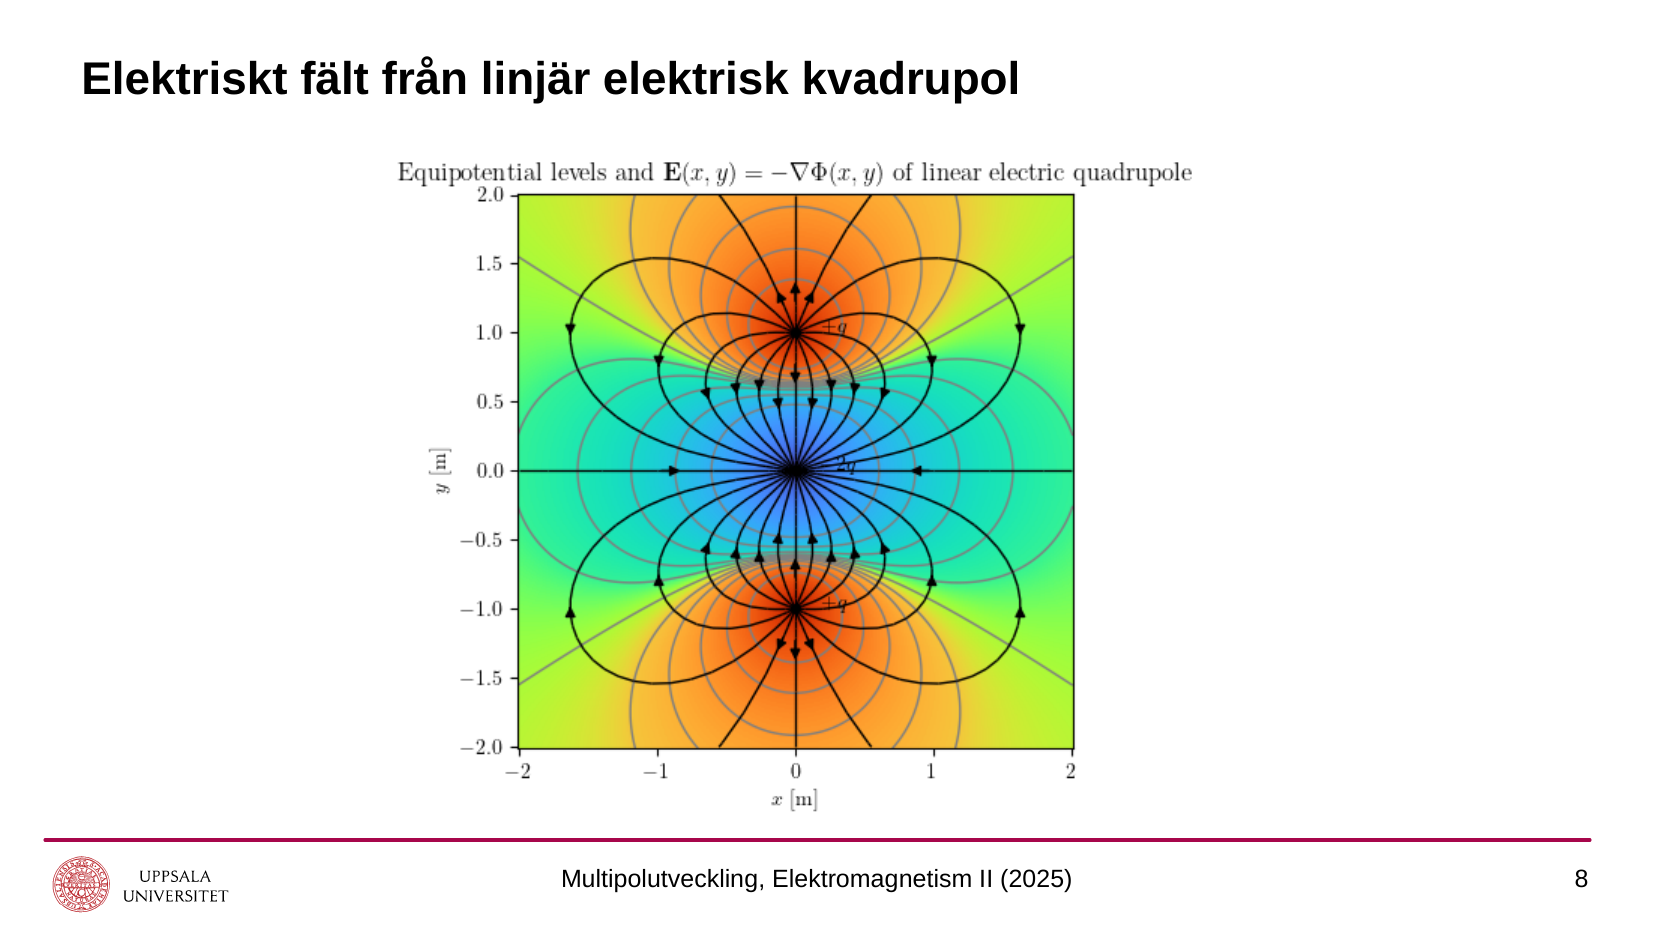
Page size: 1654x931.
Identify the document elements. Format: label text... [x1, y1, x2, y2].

title Elektriskt fält från linjär elektrisk kvadrupol [81, 37, 1570, 121]
picture [303, 107, 1264, 828]
picture [45, 847, 250, 919]
